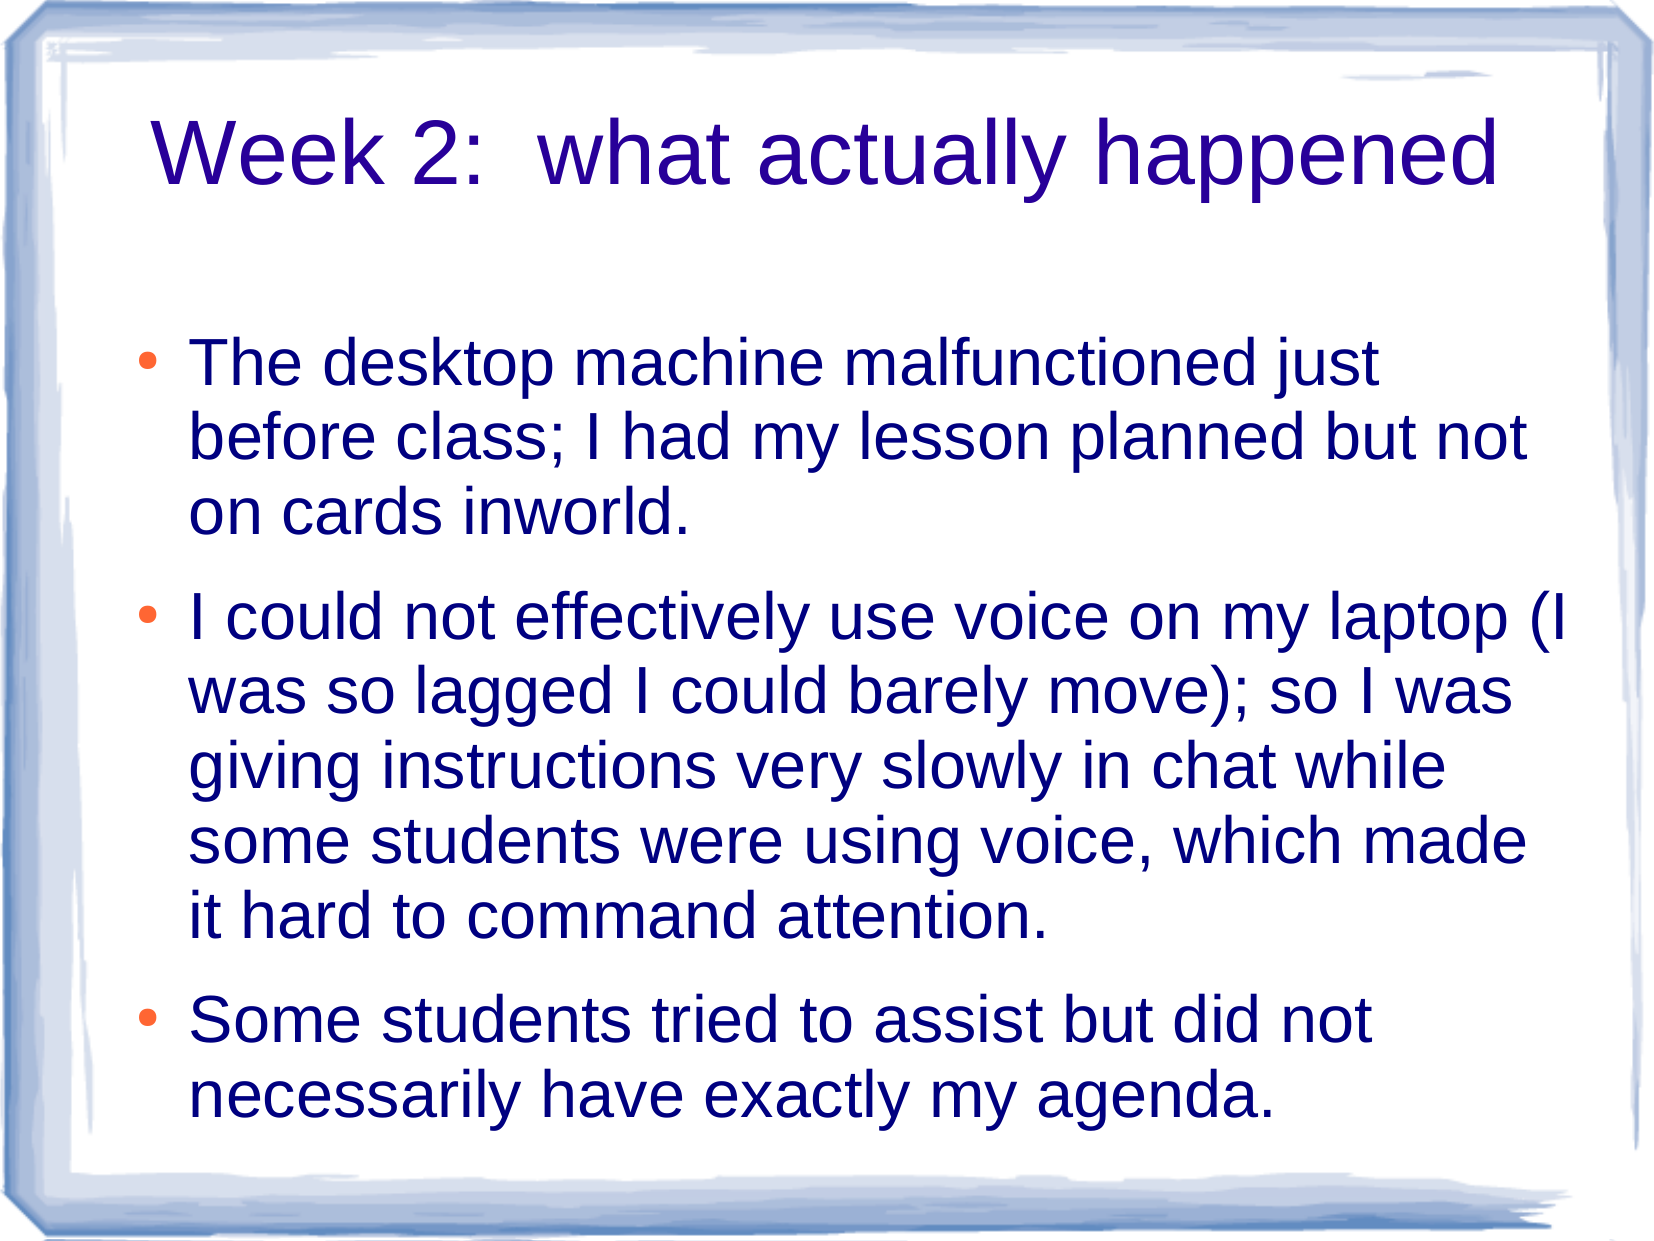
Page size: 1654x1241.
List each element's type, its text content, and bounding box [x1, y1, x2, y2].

title Week 2: what actually happened [82, 56, 1571, 250]
picture [0, 0, 1654, 1241]
list The desktop machine malfunctioned just before class; I had my lesson planned but not on cards inworld. I could not effectively use voice on my laptop (I was so lagged I could barely move); so I was giving instructions very slowly in chat while some students were using voice, which made it hard to command attention. Some students tried to assist but did not necessarily have exactly my agenda. [118, 324, 1571, 1132]
